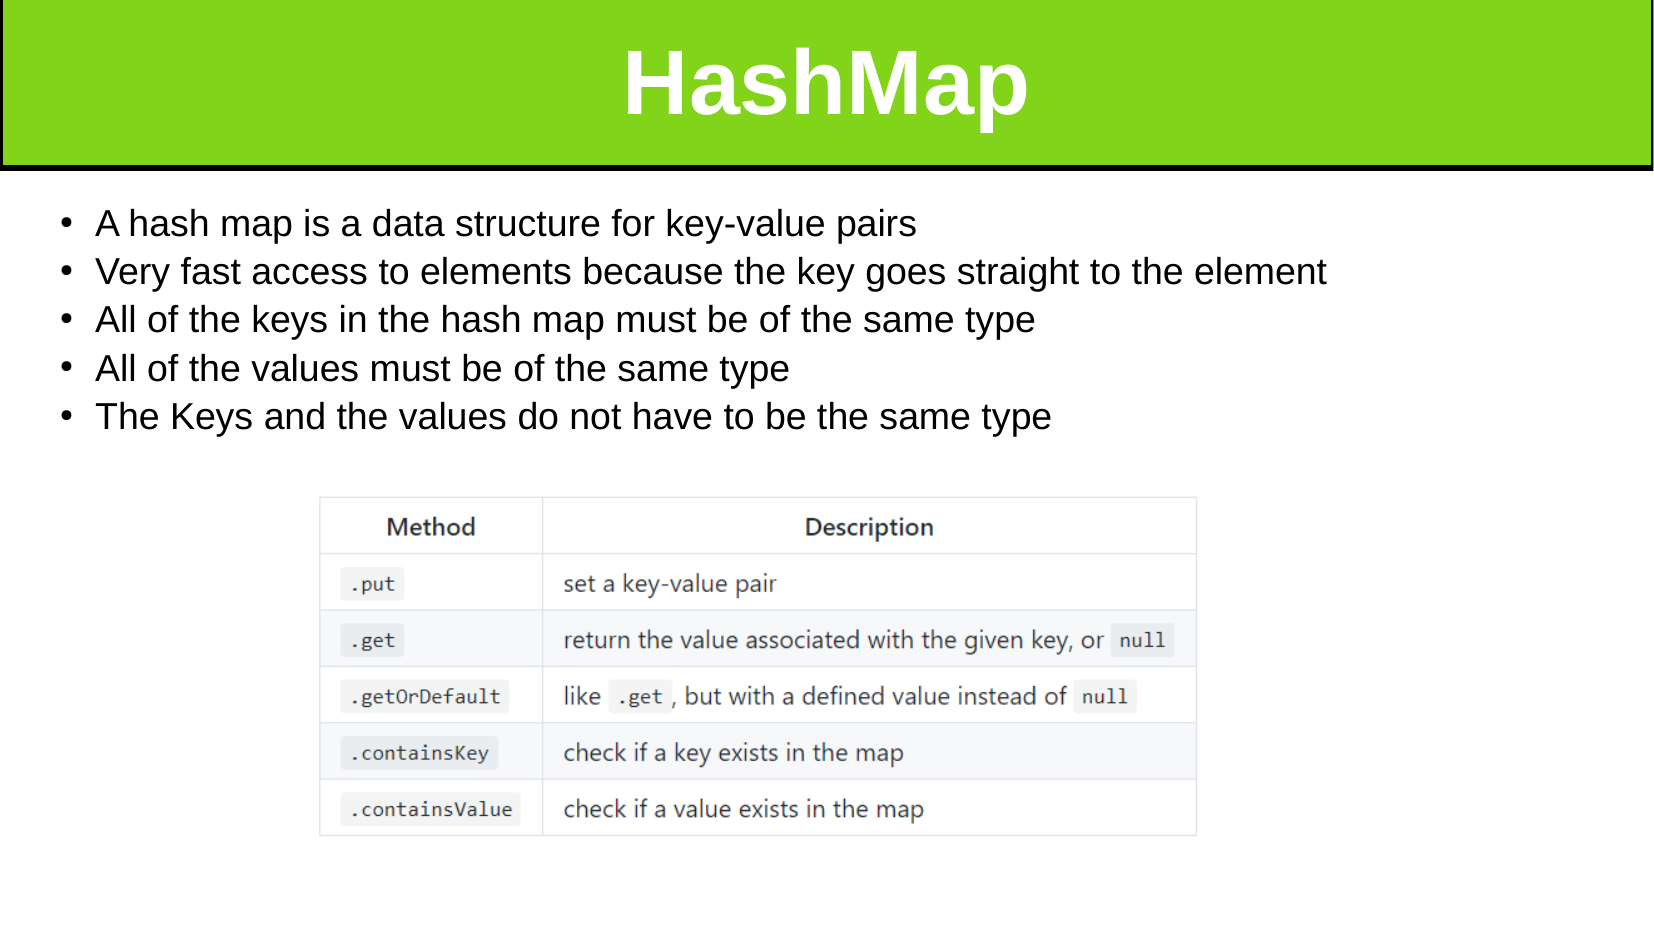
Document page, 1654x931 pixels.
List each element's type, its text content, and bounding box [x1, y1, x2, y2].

text_box A hash map is a data structure for key-value pairs Very fast access to elements because the key goes straight to the element All of the keys in the hash map must be of the same type All of the values must be of the same type The Keys and the values do not have to be the same type [45, 195, 1621, 445]
title HashMap [0, 0, 1654, 169]
picture [293, 473, 1261, 856]
